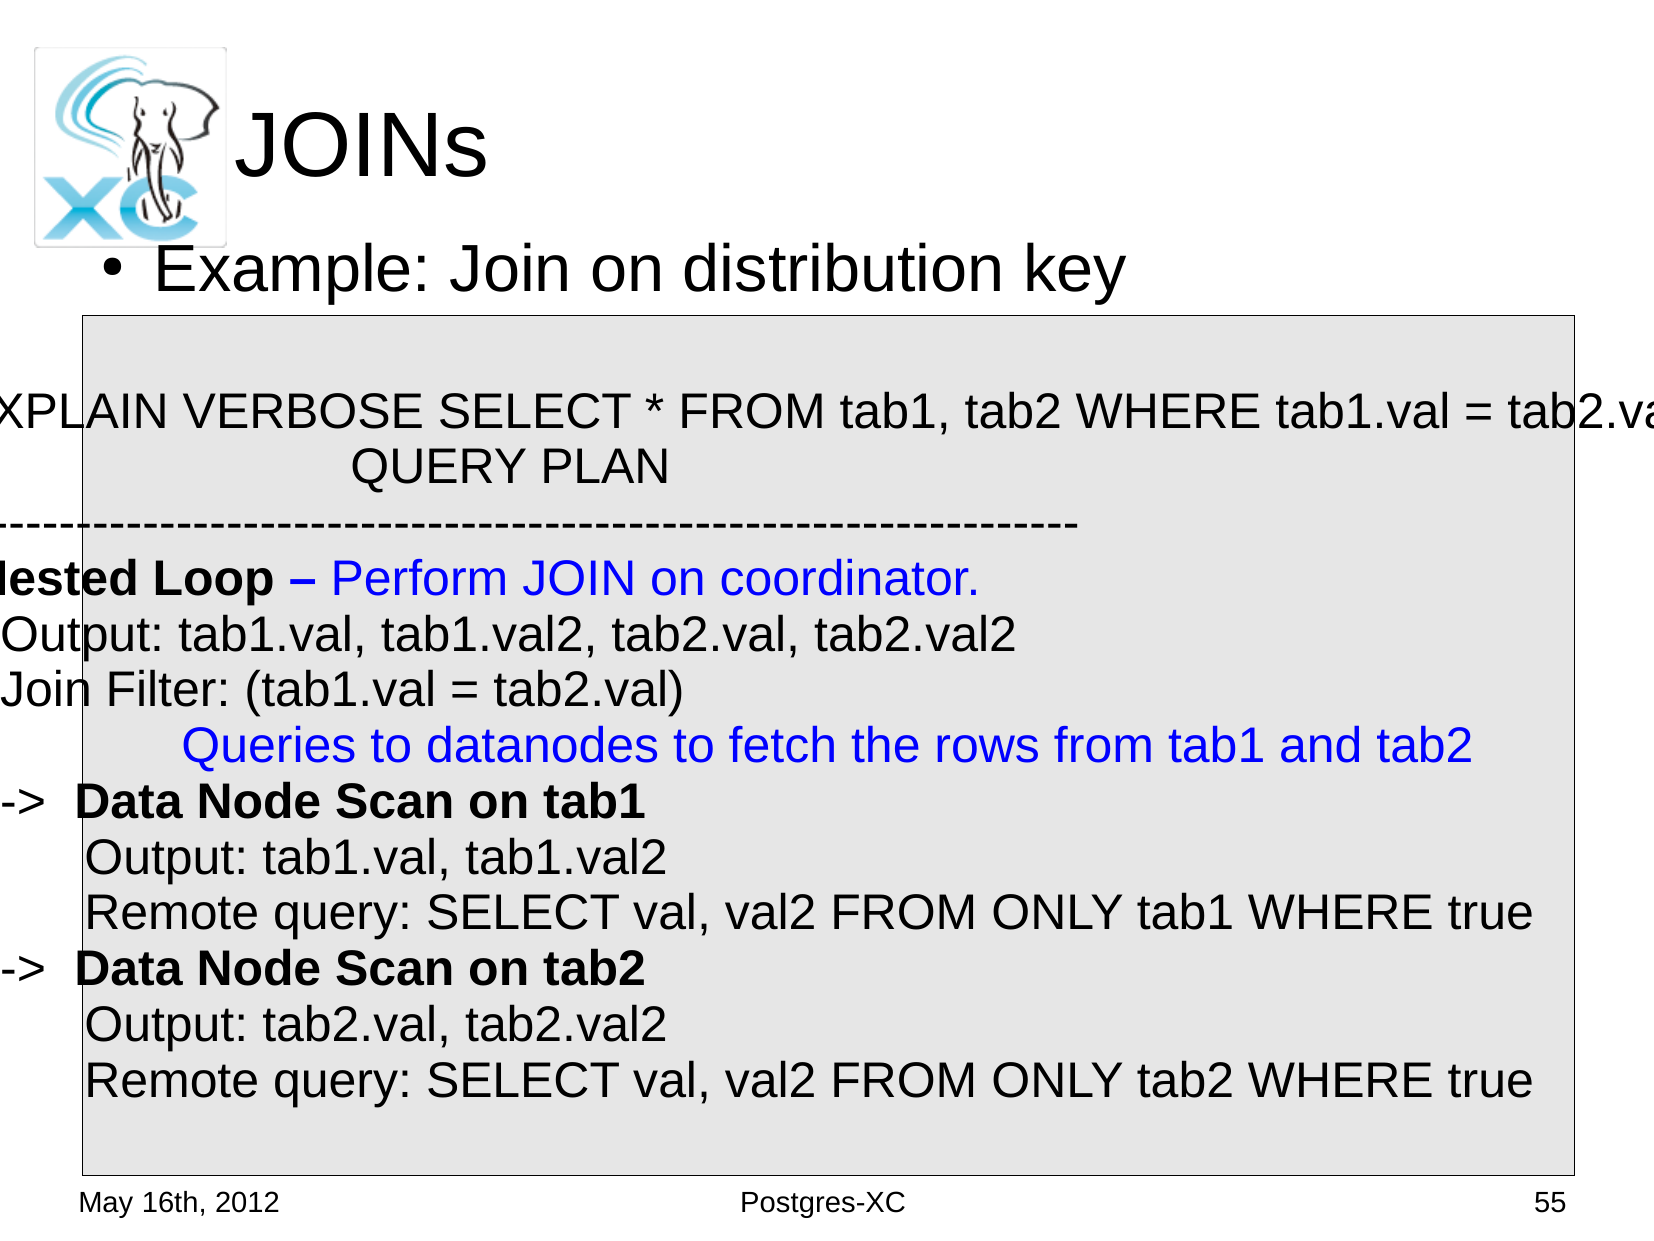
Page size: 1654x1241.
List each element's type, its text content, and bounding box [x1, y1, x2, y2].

text_box EXPLAIN VERBOSE SELECT * FROM tab1, tab2 WHERE tab1.val = tab2.val; QUERY PLAN ------------------------------------------------------------------- Nested Loop – Perform JOIN on coordinator. Output: tab1.val, tab1.val2, tab2.val, tab2.val2 Join Filter: (tab1.val = tab2.val) Queries to datanodes to fetch the rows from tab1 and tab2 -> Data Node Scan on tab1 Output: tab1.val, tab1.val2 Remote query: SELECT val, val2 FROM ONLY tab1 WHERE true -> Data Node Scan on tab2 Output: tab2.val, tab2.val2 Remote query: SELECT val, val2 FROM ONLY tab2 WHERE true [82, 315, 1575, 1176]
title JOINs [234, 48, 1599, 241]
list Example: Join on distribution key [82, 231, 1572, 315]
picture [34, 47, 227, 248]
